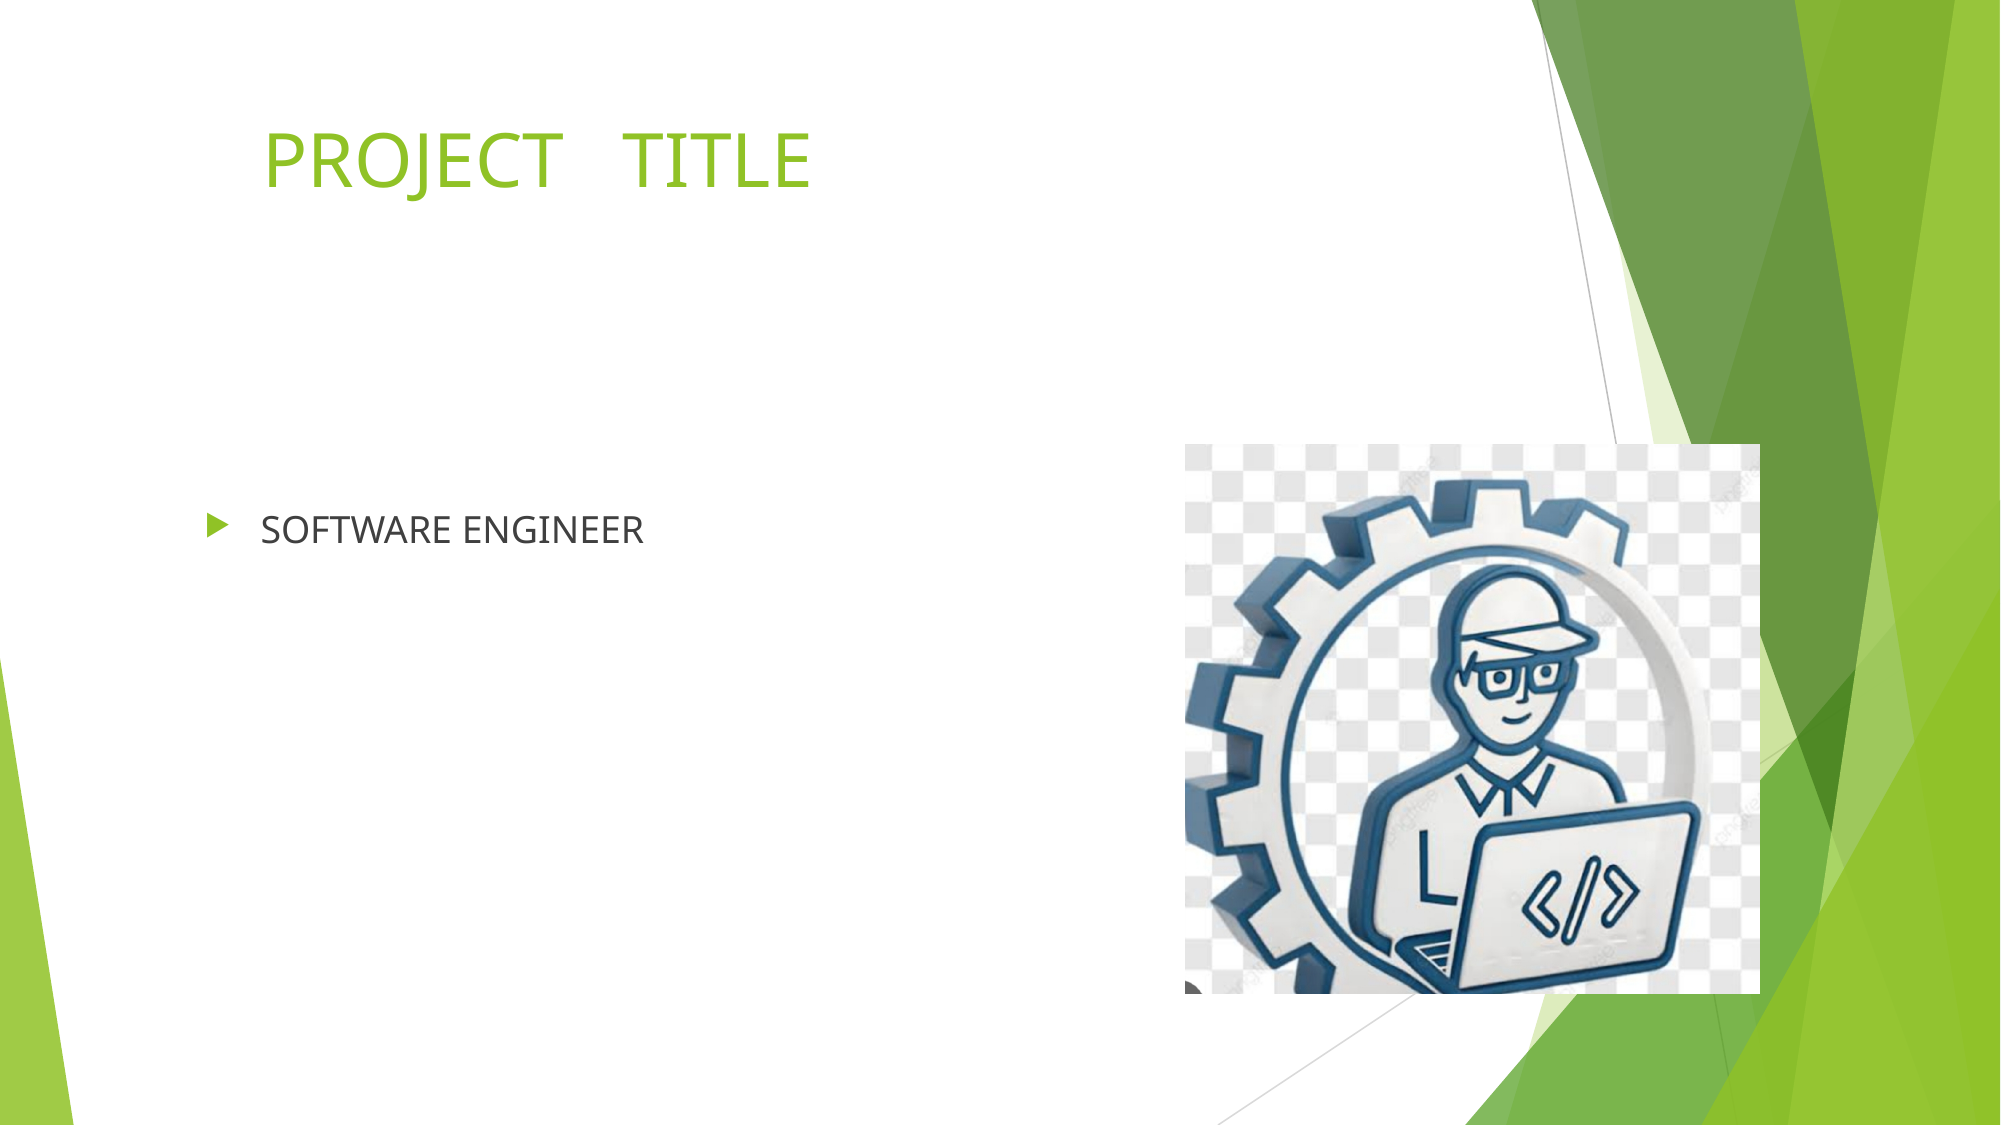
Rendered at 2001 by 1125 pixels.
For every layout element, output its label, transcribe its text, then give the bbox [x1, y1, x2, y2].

title PROJECT TITLE [111, 99, 1522, 317]
picture [1185, 444, 1760, 994]
list SOFTWARE ENGINEER [189, 495, 1638, 1057]
